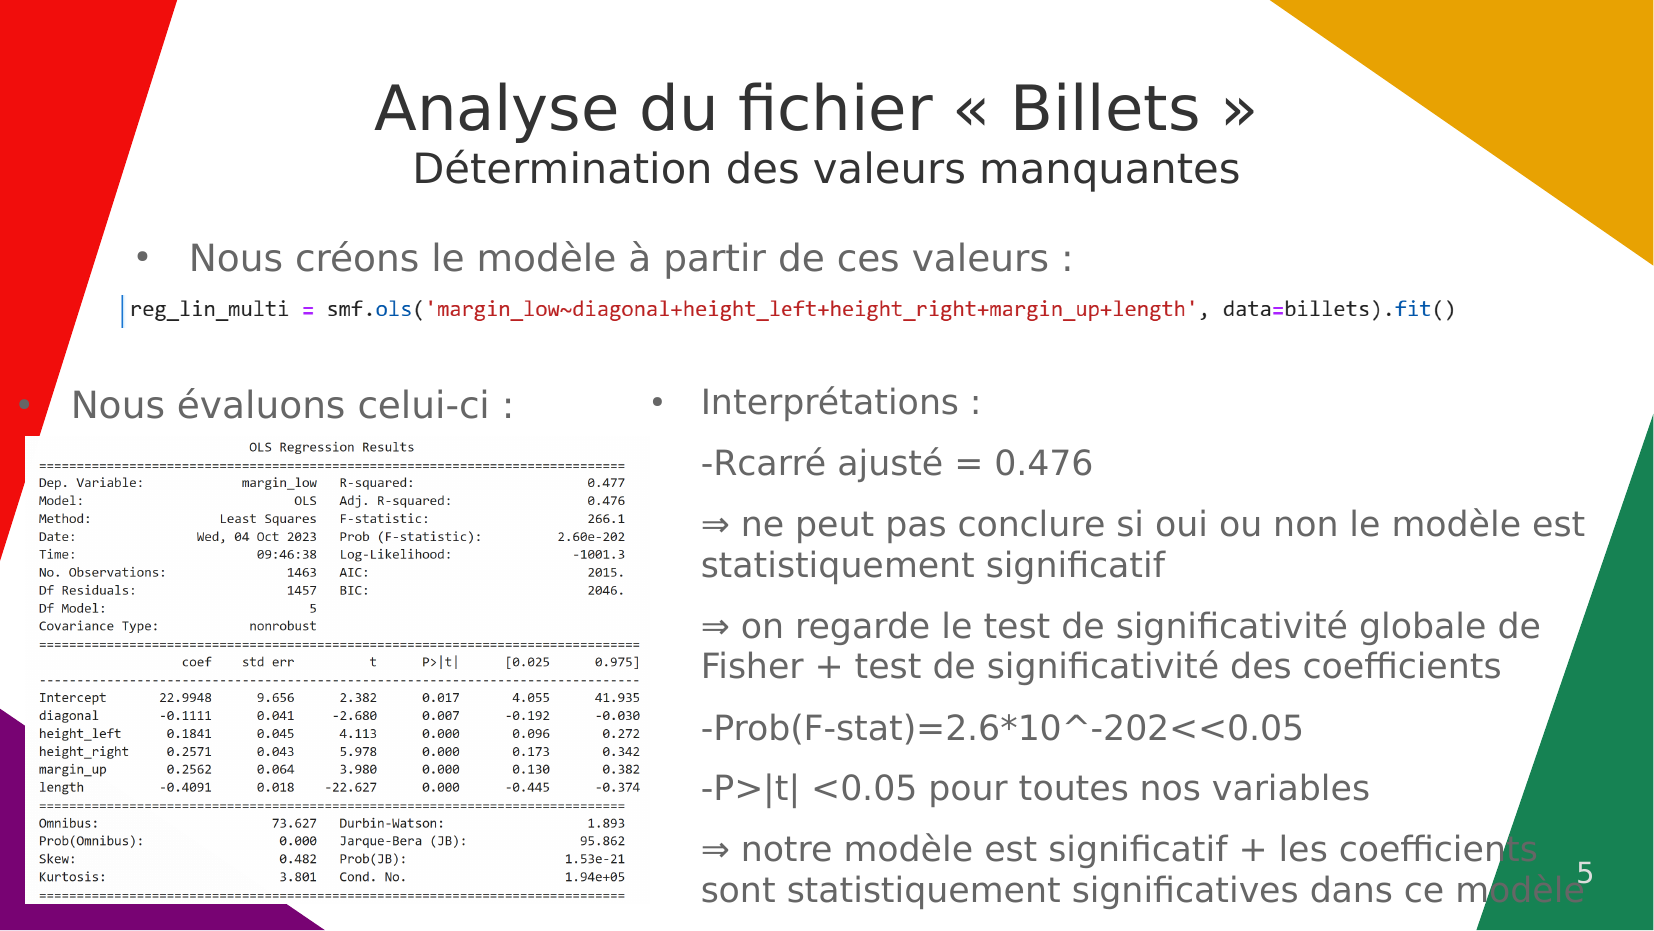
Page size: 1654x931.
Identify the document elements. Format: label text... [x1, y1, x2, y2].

list Interprétations : -Rcarré ajusté = 0.476 ⇒ ne peut pas conclure si oui ou non le modèle est statistiquement significatif ⇒ on regarde le test de significativité globale de Fisher + test de significativité des coefficients -Prob(F-stat)=2.6*10^-202<<0.05 -P>|t| <0.05 pour toutes nos variables ⇒ notre modèle est significatif + les coefficients sont statistiquement significatives dans ce modèle [634, 382, 1625, 915]
picture [25, 436, 634, 904]
picture [118, 295, 1459, 328]
list Nous évaluons celui-ci : [0, 383, 532, 916]
list Nous créons le modèle à partir de ces valeurs : [118, 236, 1536, 355]
title Analyse du fichier « Billets » Détermination des valeurs manquantes [118, 59, 1536, 207]
